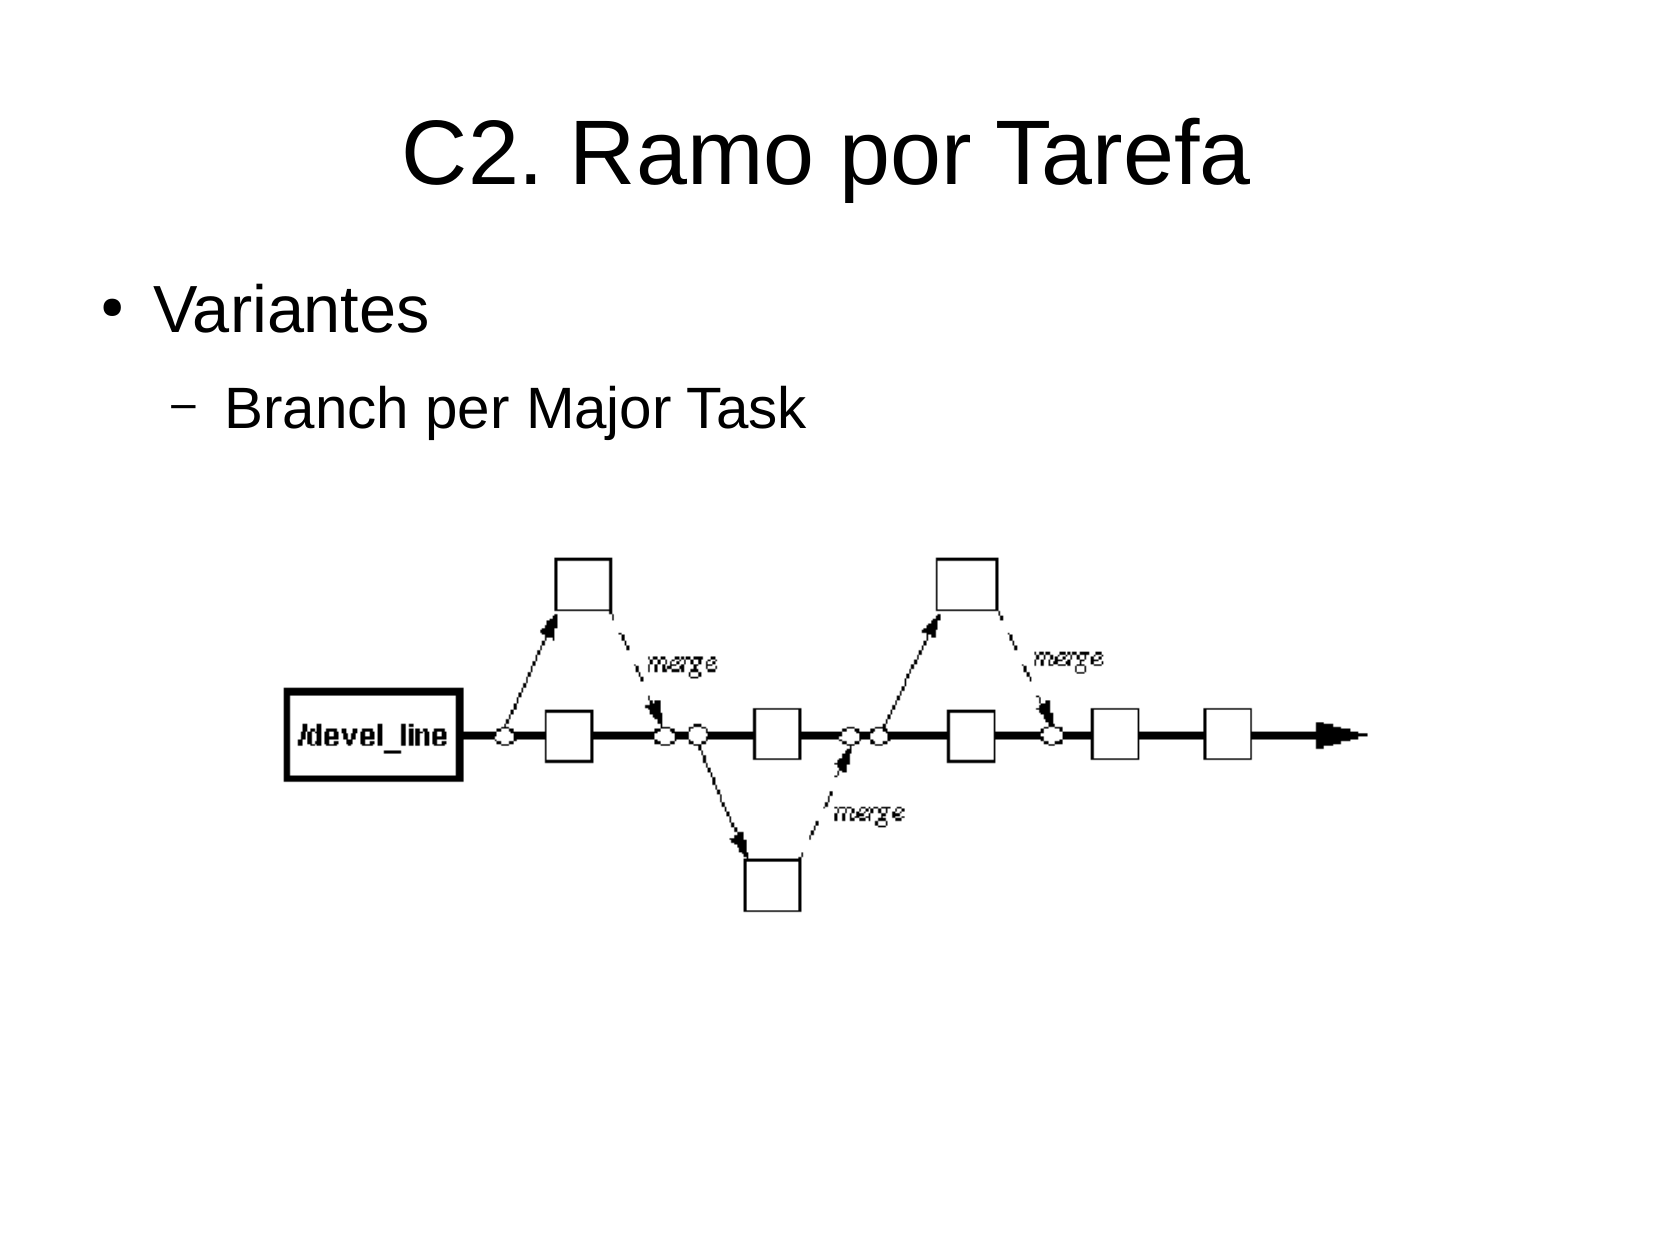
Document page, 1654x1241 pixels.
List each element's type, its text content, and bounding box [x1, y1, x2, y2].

list Variantes Branch per Major Task [82, 271, 1571, 991]
picture [270, 511, 1396, 920]
title C2. Ramo por Tarefa [82, 49, 1571, 257]
